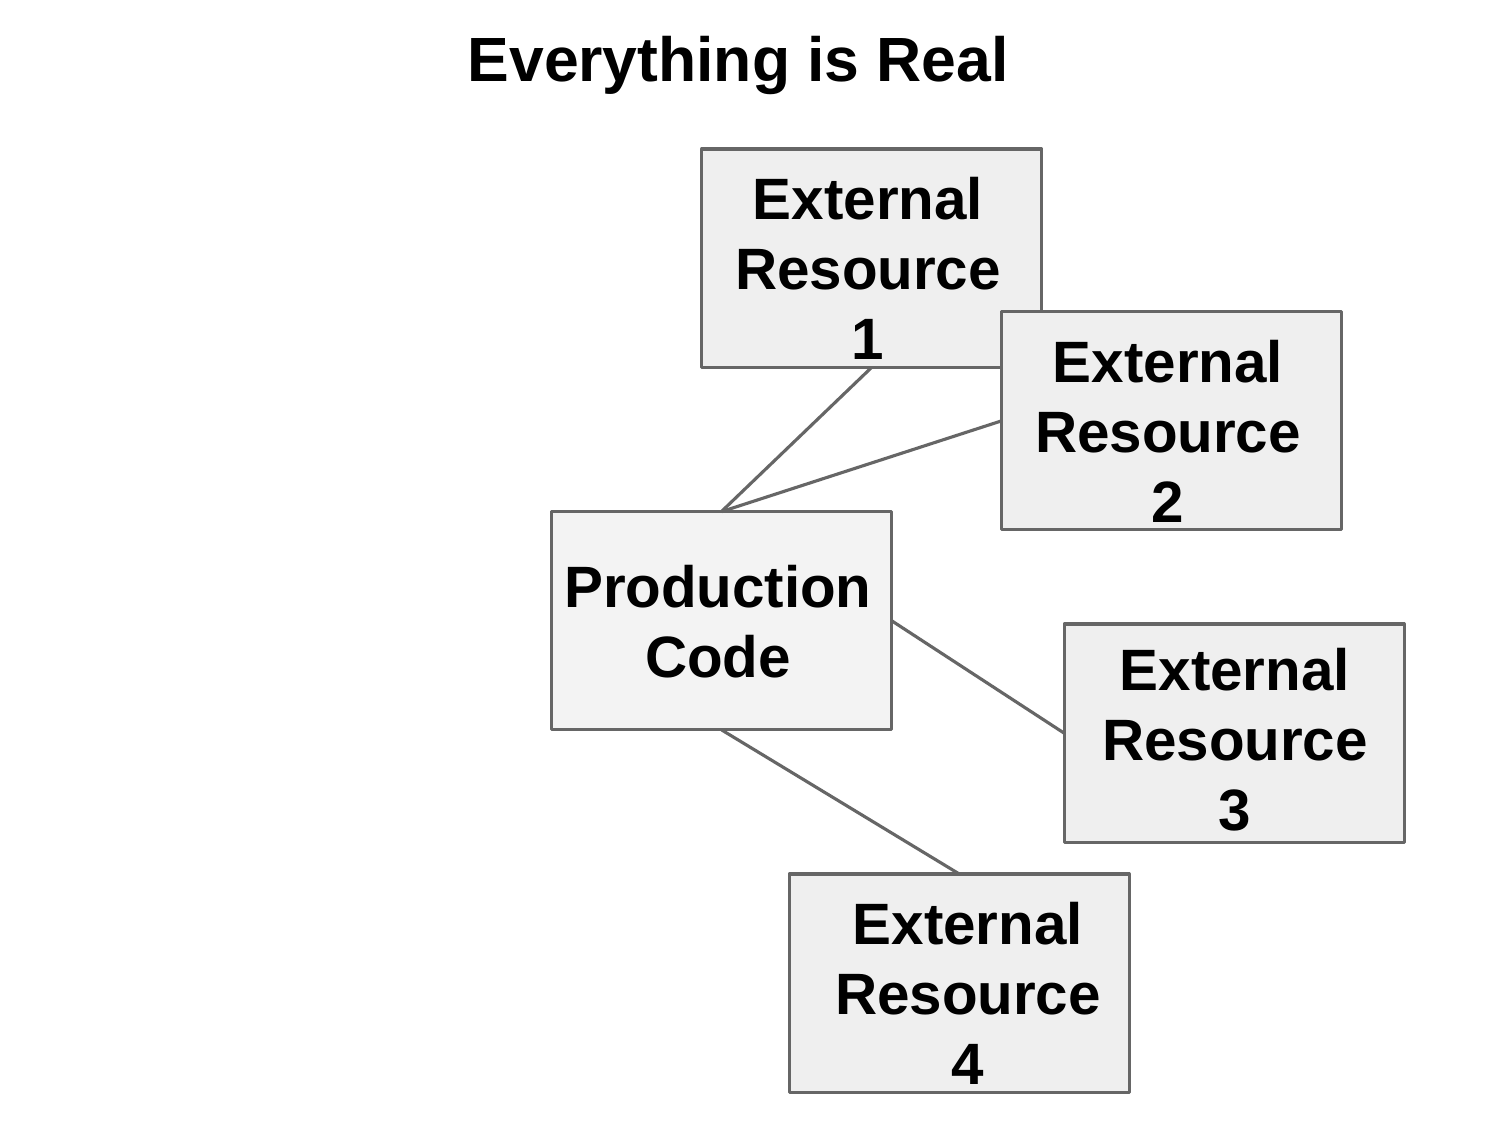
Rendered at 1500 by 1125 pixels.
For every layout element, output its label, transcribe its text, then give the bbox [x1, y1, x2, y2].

text_box [551, 511, 892, 533]
text_box External Resource 4 [784, 871, 1152, 1053]
text_box [959, 1053, 970, 1070]
text_box External Resource 3 [1051, 617, 1419, 799]
text_box [789, 1053, 1130, 1093]
text_box [701, 328, 984, 368]
text_box External Resource 1 [684, 146, 1052, 328]
text_box External Resource 2 [984, 308, 1352, 490]
text_box [1001, 490, 1342, 530]
text_box Everything is Real [452, 3, 1041, 117]
text_box [1064, 799, 1405, 843]
text_box [551, 715, 892, 730]
text_box Production Code [534, 533, 902, 715]
